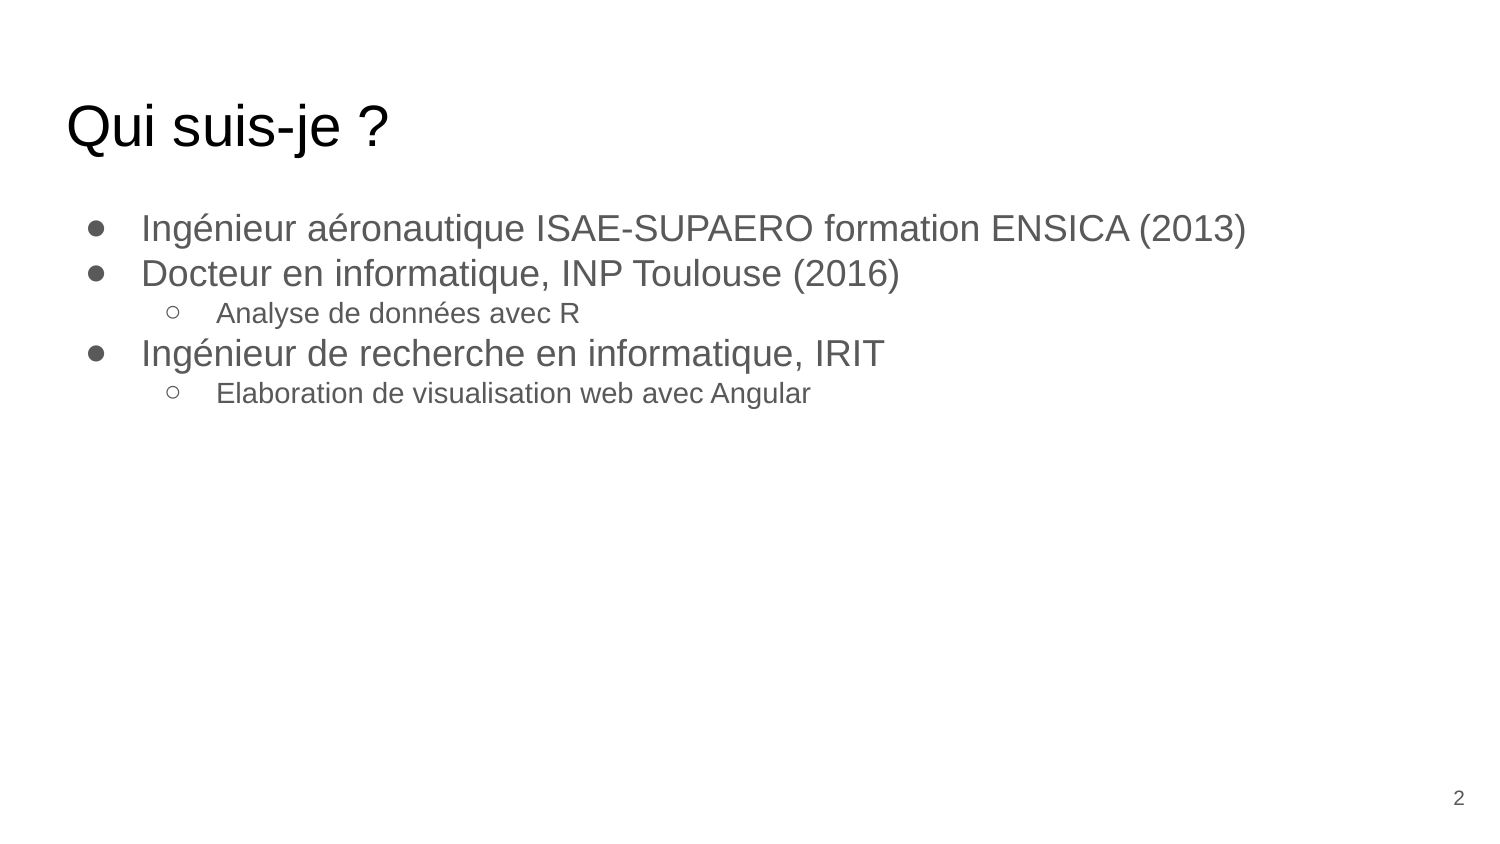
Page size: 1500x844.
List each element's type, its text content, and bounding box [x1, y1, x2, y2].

title Qui suis-je ? [51, 72, 1449, 167]
list Ingénieur aéronautique ISAE-SUPAERO formation ENSICA (2013) Docteur en informatique, INP Toulouse (2016) Analyse de données avec R Ingénieur de recherche en informatique, IRIT Elaboration de visualisation web avec Angular [51, 189, 1449, 750]
slide_number <number> [1206, 764, 1480, 830]
